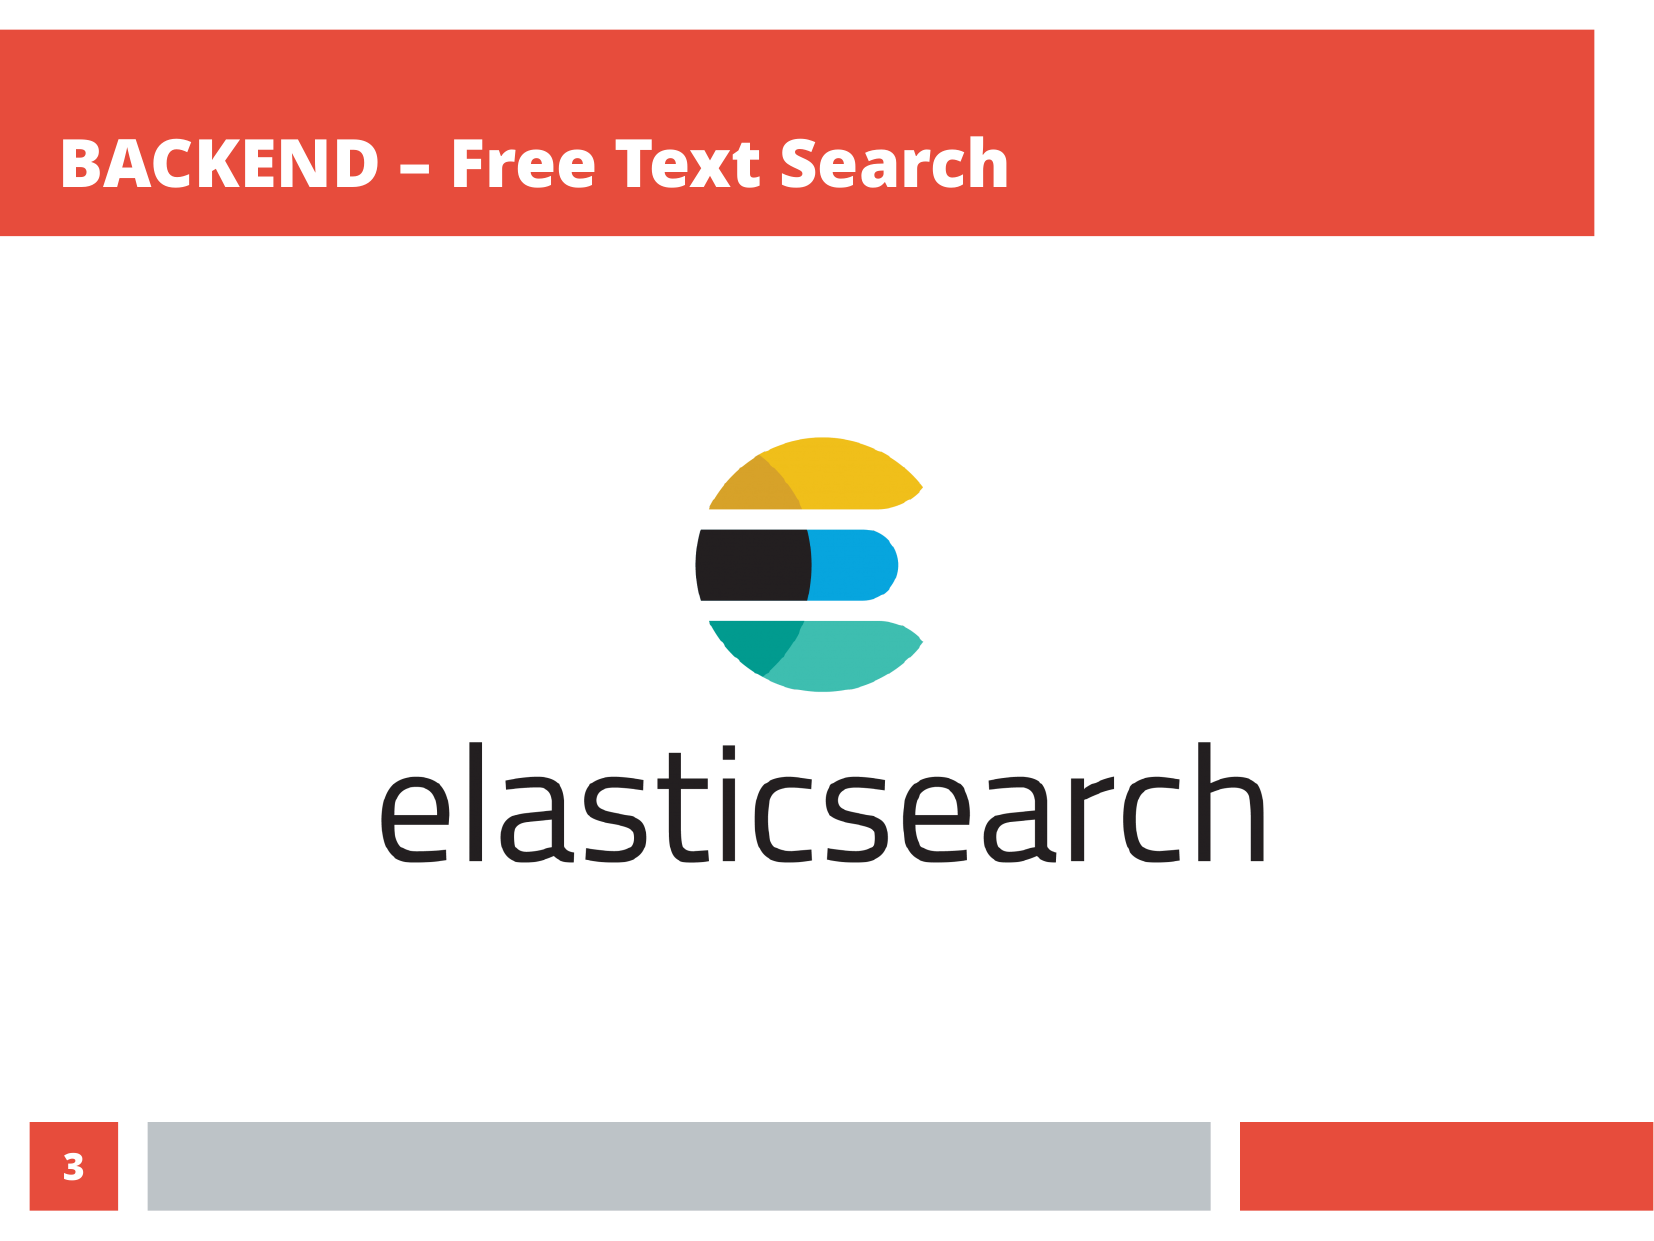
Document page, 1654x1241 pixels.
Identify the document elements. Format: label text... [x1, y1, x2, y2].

title BACKEND – Free Text Search [59, 59, 1595, 207]
picture [380, 436, 1264, 863]
